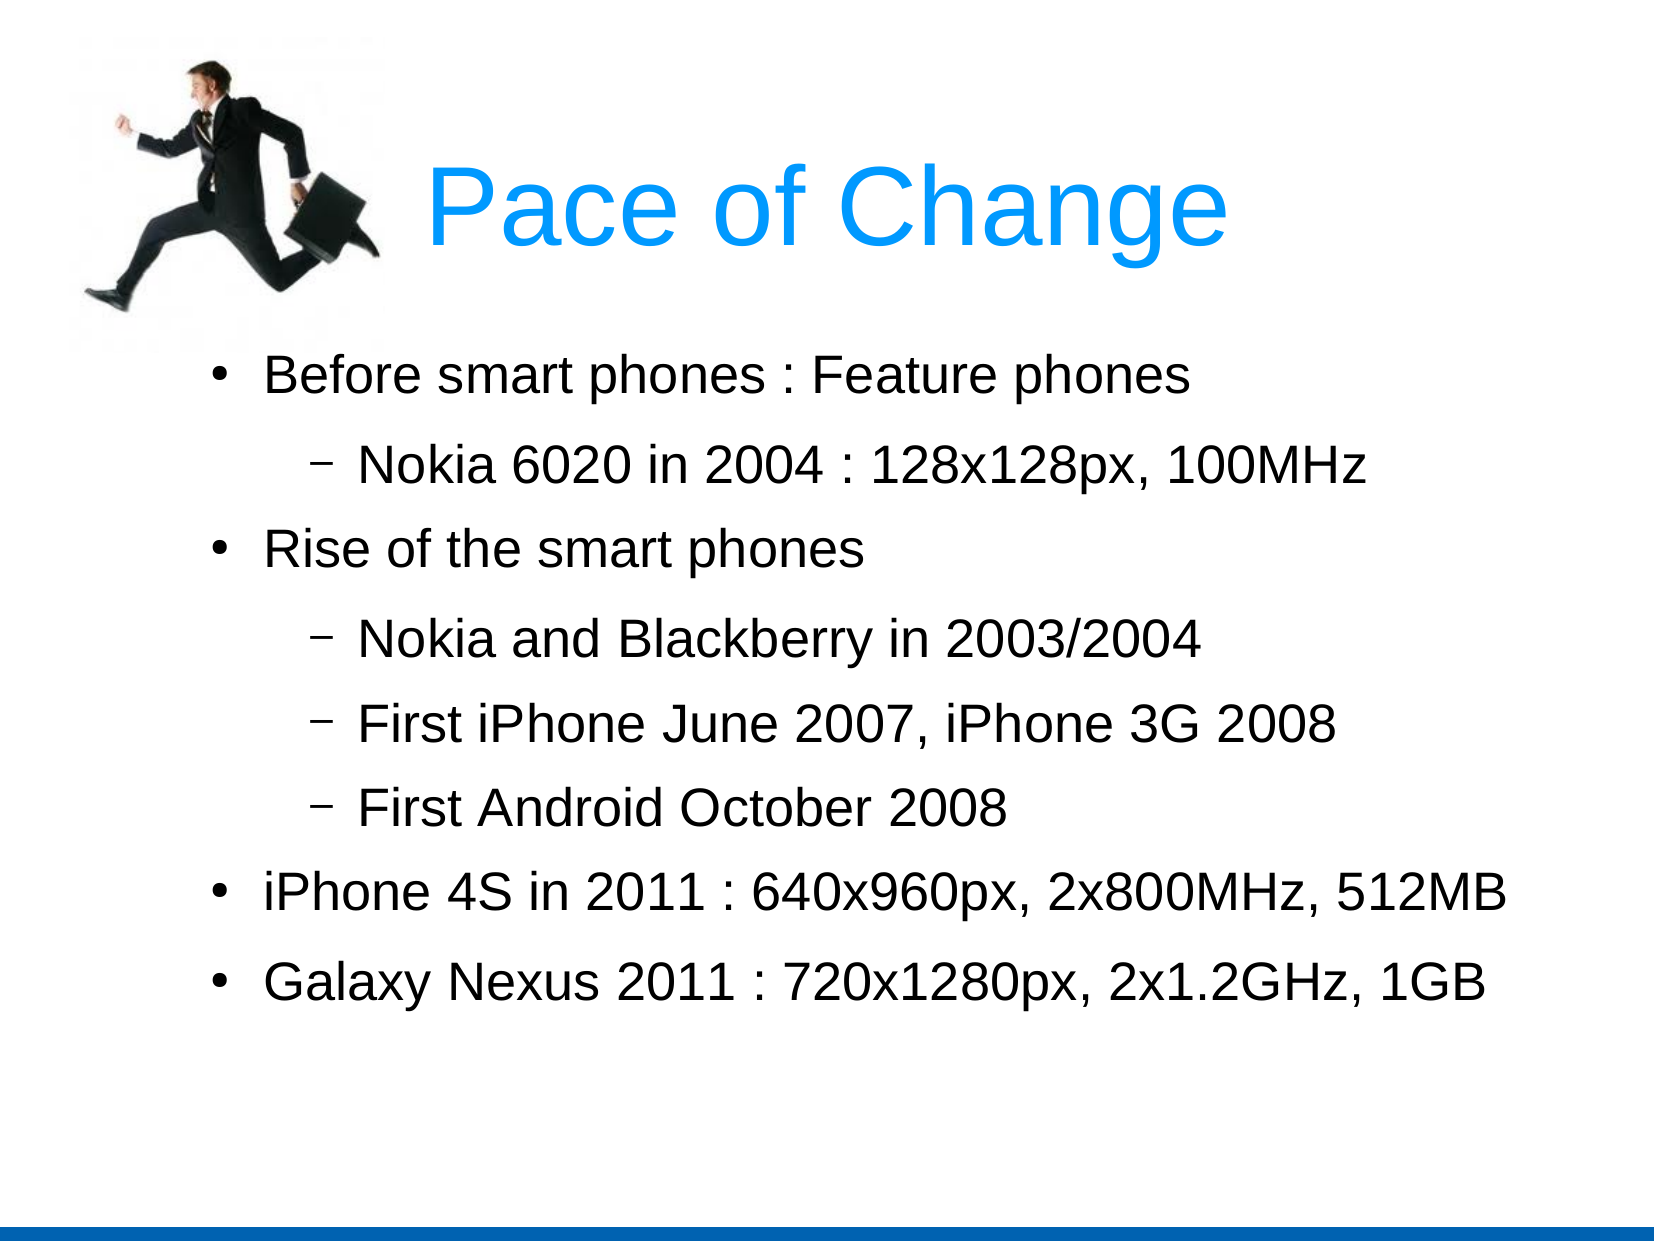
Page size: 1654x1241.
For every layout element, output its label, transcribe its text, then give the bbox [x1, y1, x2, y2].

picture [69, 37, 385, 353]
title Pace of Change [385, 102, 1534, 310]
list Before smart phones : Feature phones Nokia 6020 in 2004 : 128x128px, 100MHz Rise of the smart phones Nokia and Blackberry in 2003/2004 First iPhone June 2007, iPhone 3G 2008 First Android October 2008 iPhone 4S in 2011 : 640x960px, 2x800MHz, 512MB Galaxy Nexus 2011 : 720x1280px, 2x1.2GHz, 1GB [121, 344, 1534, 1126]
